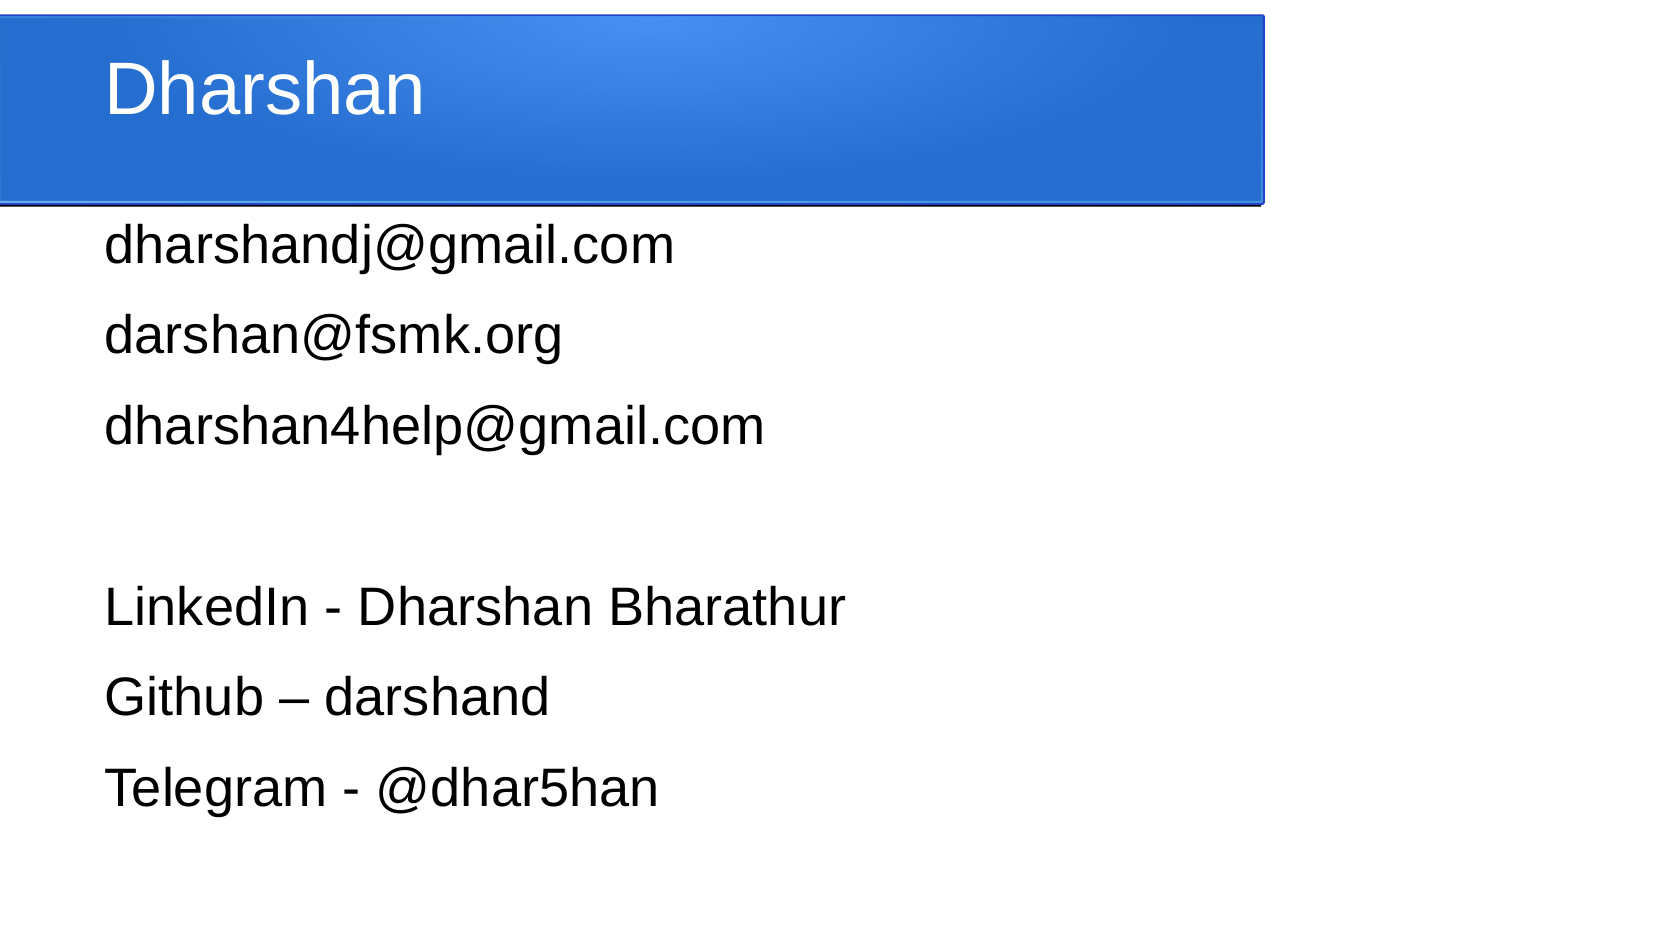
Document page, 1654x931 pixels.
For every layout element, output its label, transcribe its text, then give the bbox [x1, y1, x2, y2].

text_box dharshandj@gmail.com darshan@fsmk.org dharshan4help@gmail.com LinkedIn - Dharshan Bharathur Github – darshand Telegram - @dhar5han [89, 0, 1579, 931]
